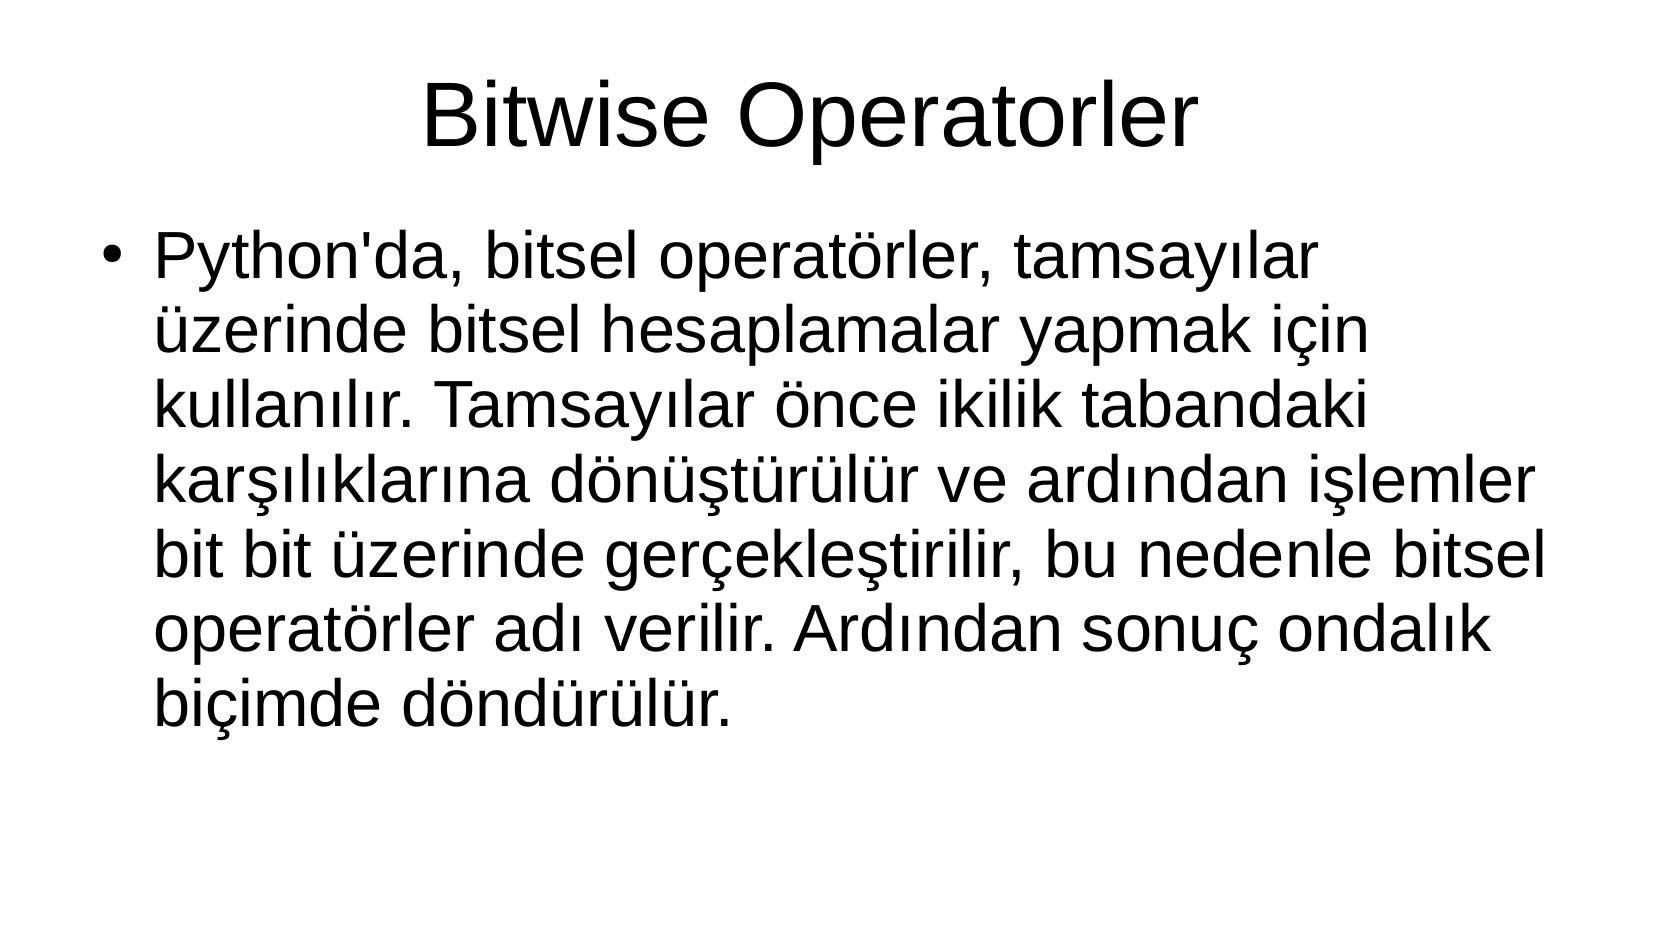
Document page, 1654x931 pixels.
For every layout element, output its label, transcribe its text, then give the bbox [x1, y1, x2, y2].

list Python'da, bitsel operatörler, tamsayılar üzerinde bitsel hesaplamalar yapmak için kullanılır. Tamsayılar önce ikilik tabandaki karşılıklarına dönüştürülür ve ardından işlemler bit bit üzerinde gerçekleştirilir, bu nedenle bitsel operatörler adı verilir. Ardından sonuç ondalık biçimde döndürülür. [82, 217, 1571, 758]
title Bitwise Operatorler [82, 37, 1571, 193]
